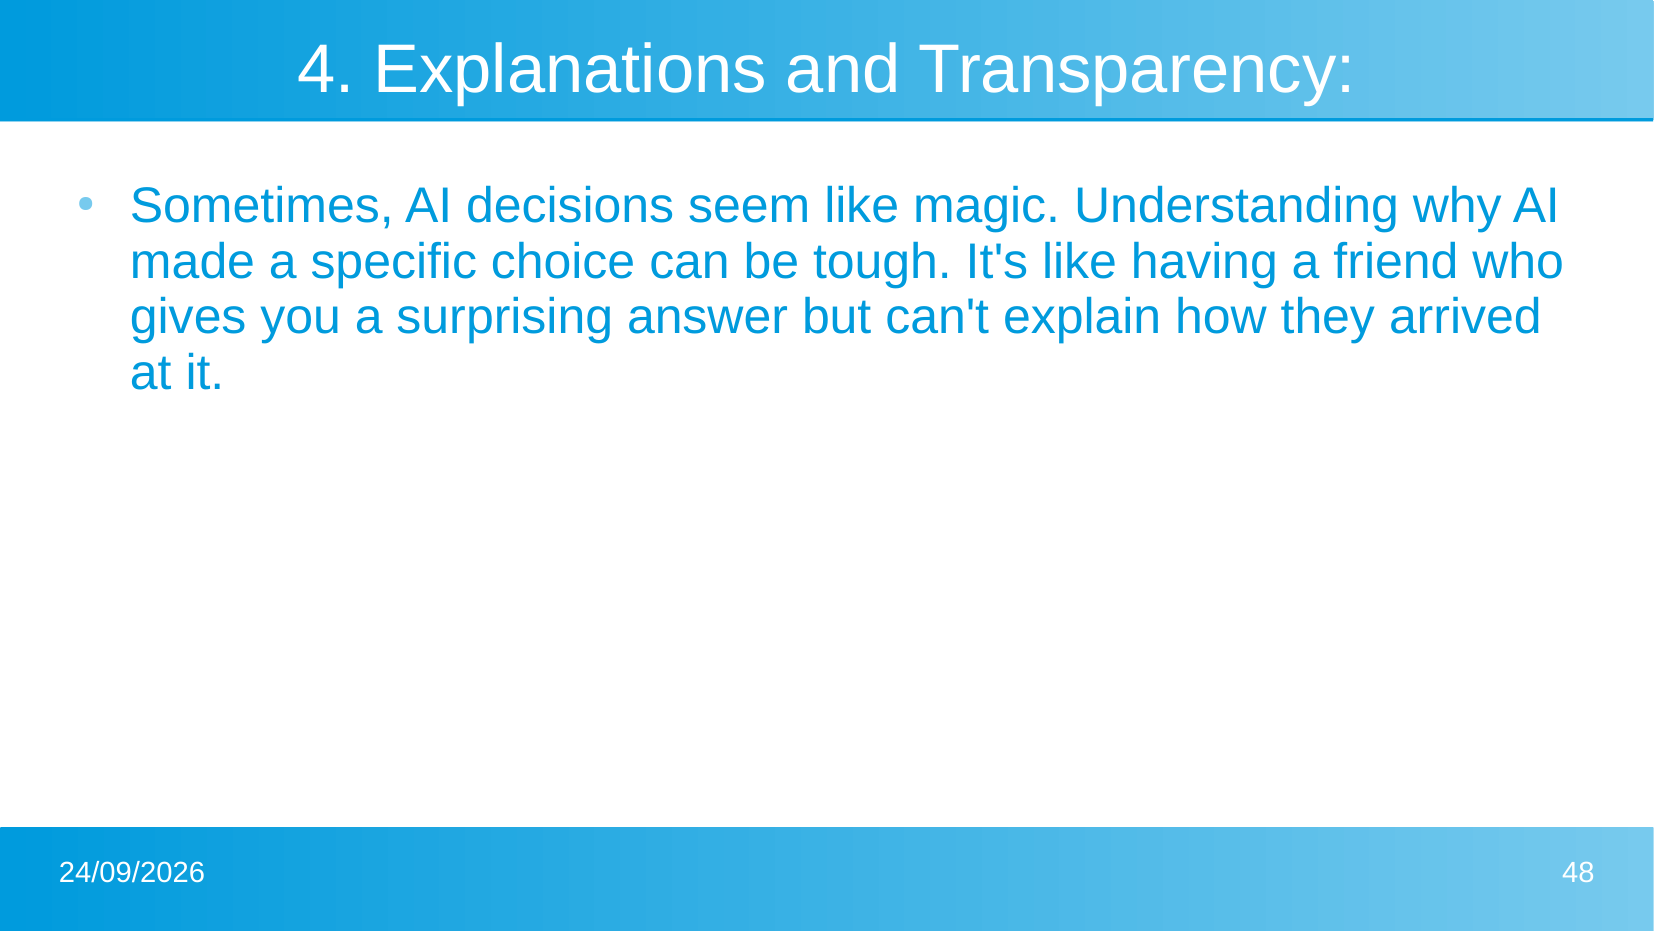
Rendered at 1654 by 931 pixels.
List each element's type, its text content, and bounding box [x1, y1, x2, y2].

title 4. Explanations and Transparency: [59, 29, 1595, 108]
list Sometimes, AI decisions seem like magic. Understanding why AI made a specific choice can be tough. It's like having a friend who gives you a surprising answer but can't explain how they arrived at it. [59, 177, 1595, 768]
